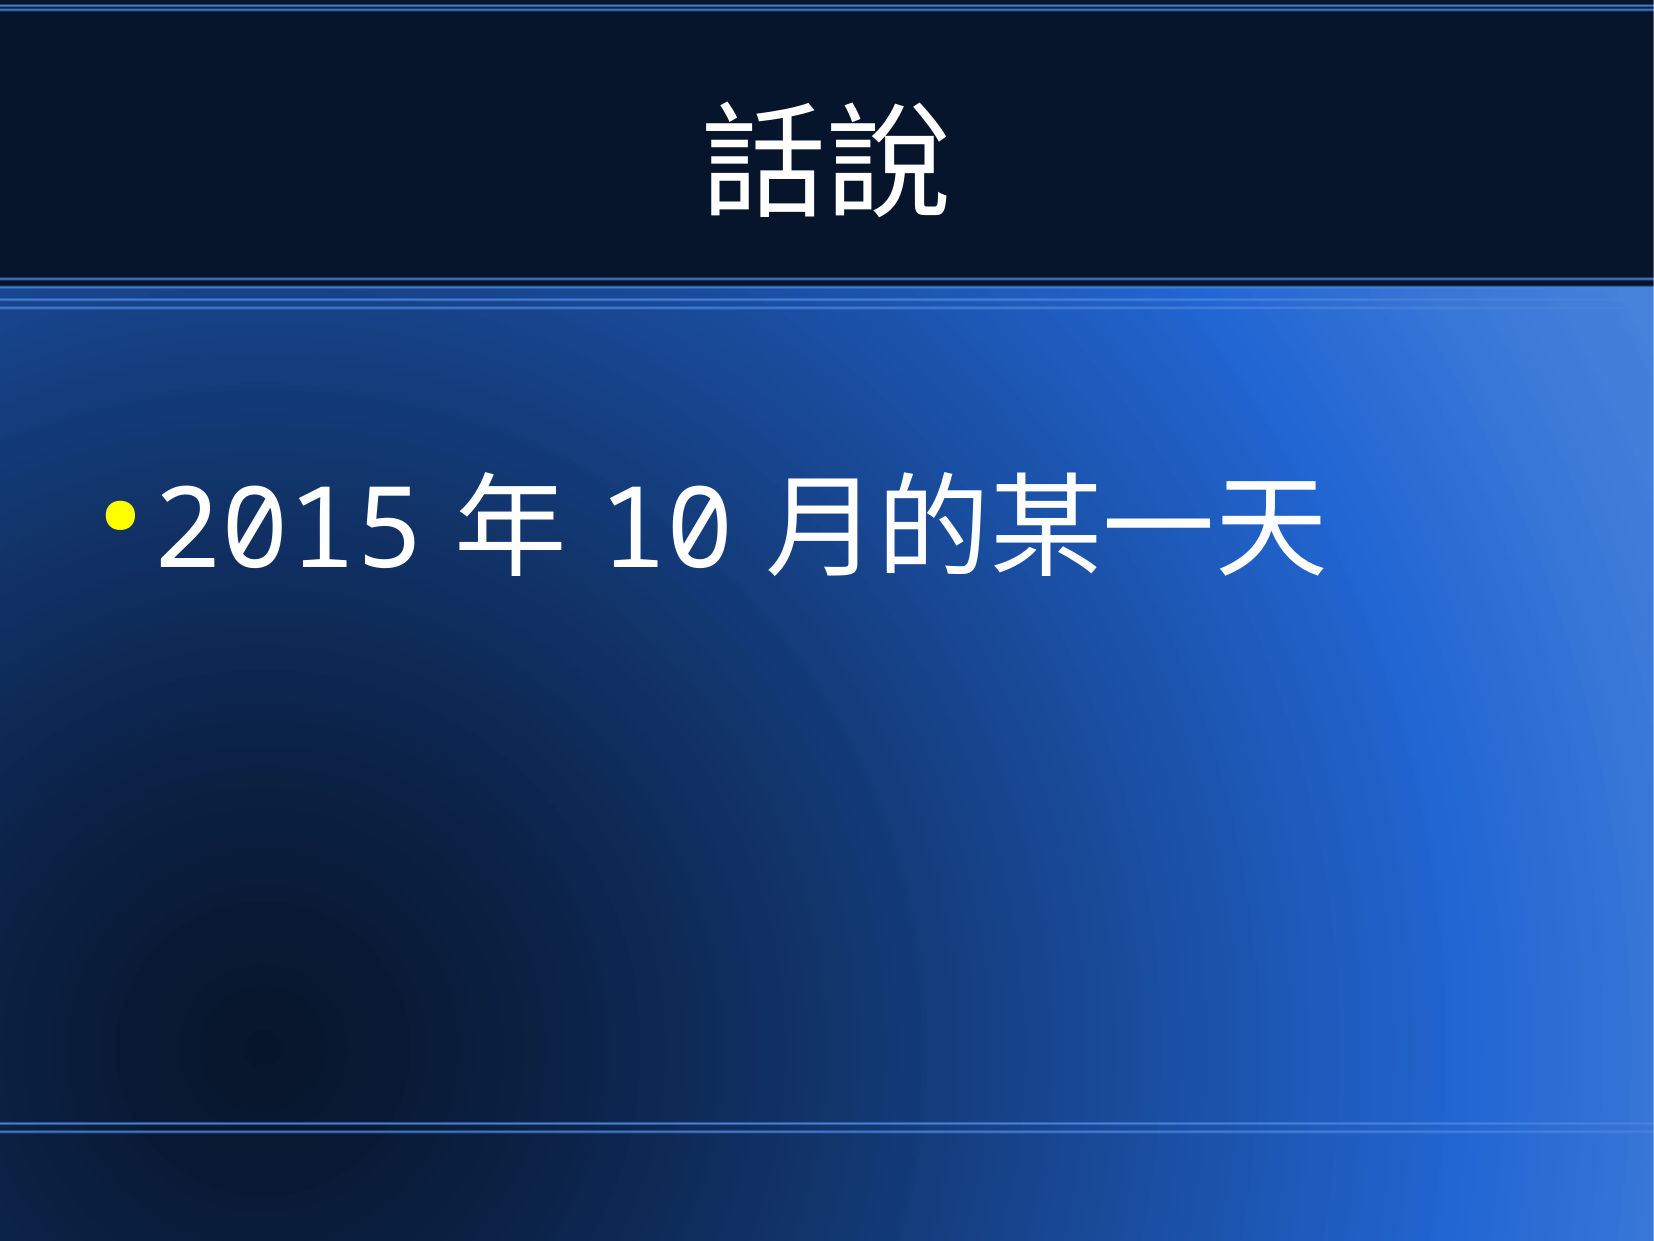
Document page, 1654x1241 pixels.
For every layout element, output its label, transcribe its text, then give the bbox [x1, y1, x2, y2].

list 2015年10月的某一天 [82, 355, 1571, 1241]
picture [0, 0, 1654, 1241]
title 話說 [82, 49, 1571, 257]
